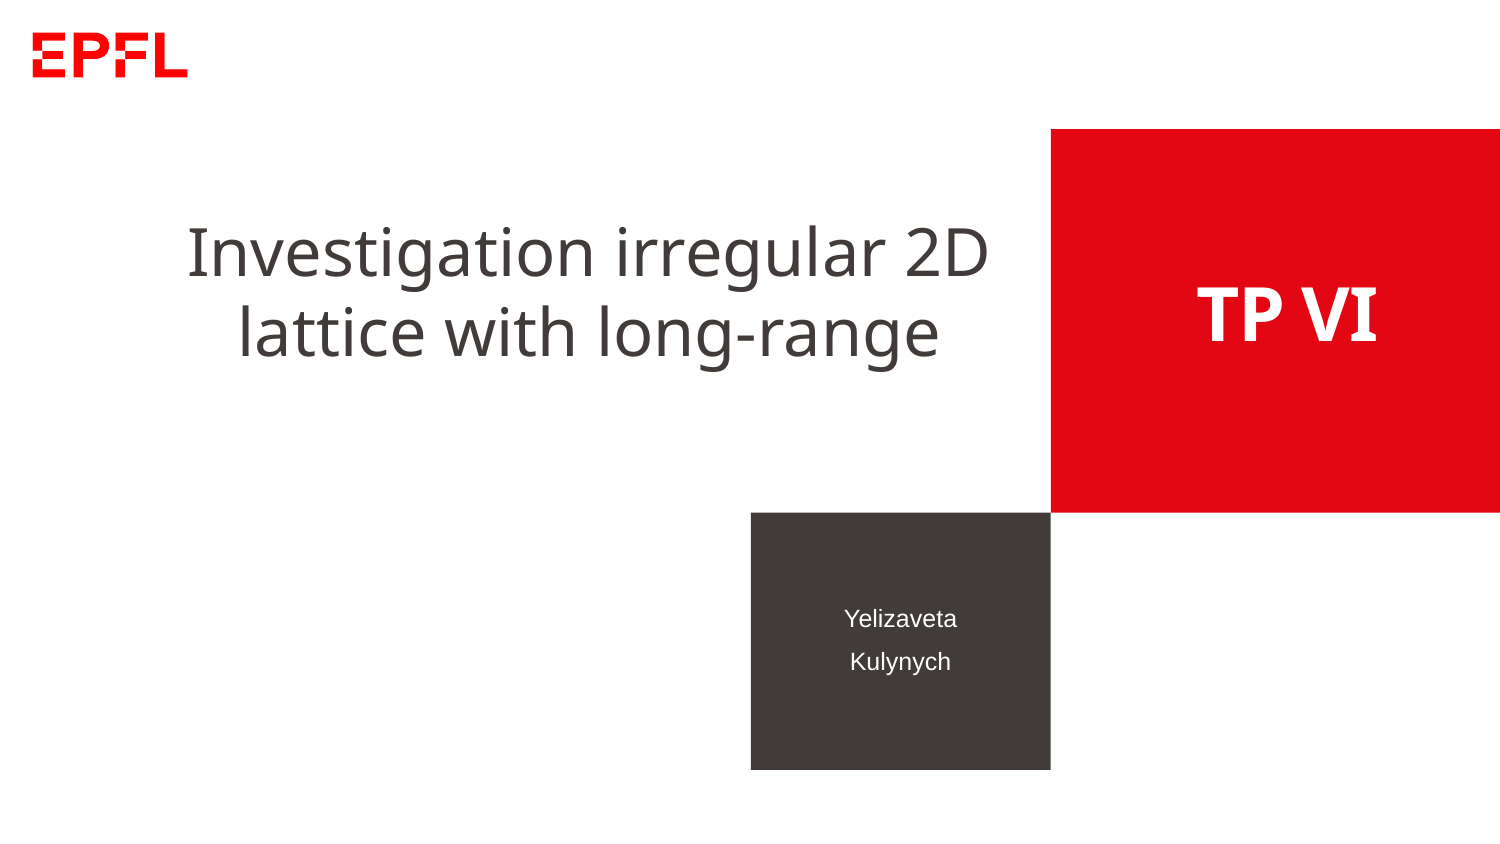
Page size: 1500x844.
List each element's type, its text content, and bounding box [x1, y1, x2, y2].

text_box Investigation irregular 2D lattice with long-range [149, 202, 1030, 378]
subtitle Yelizaveta Kulynych [750, 512, 1051, 770]
picture [13, 13, 207, 97]
title TP VI [1050, 129, 1500, 513]
